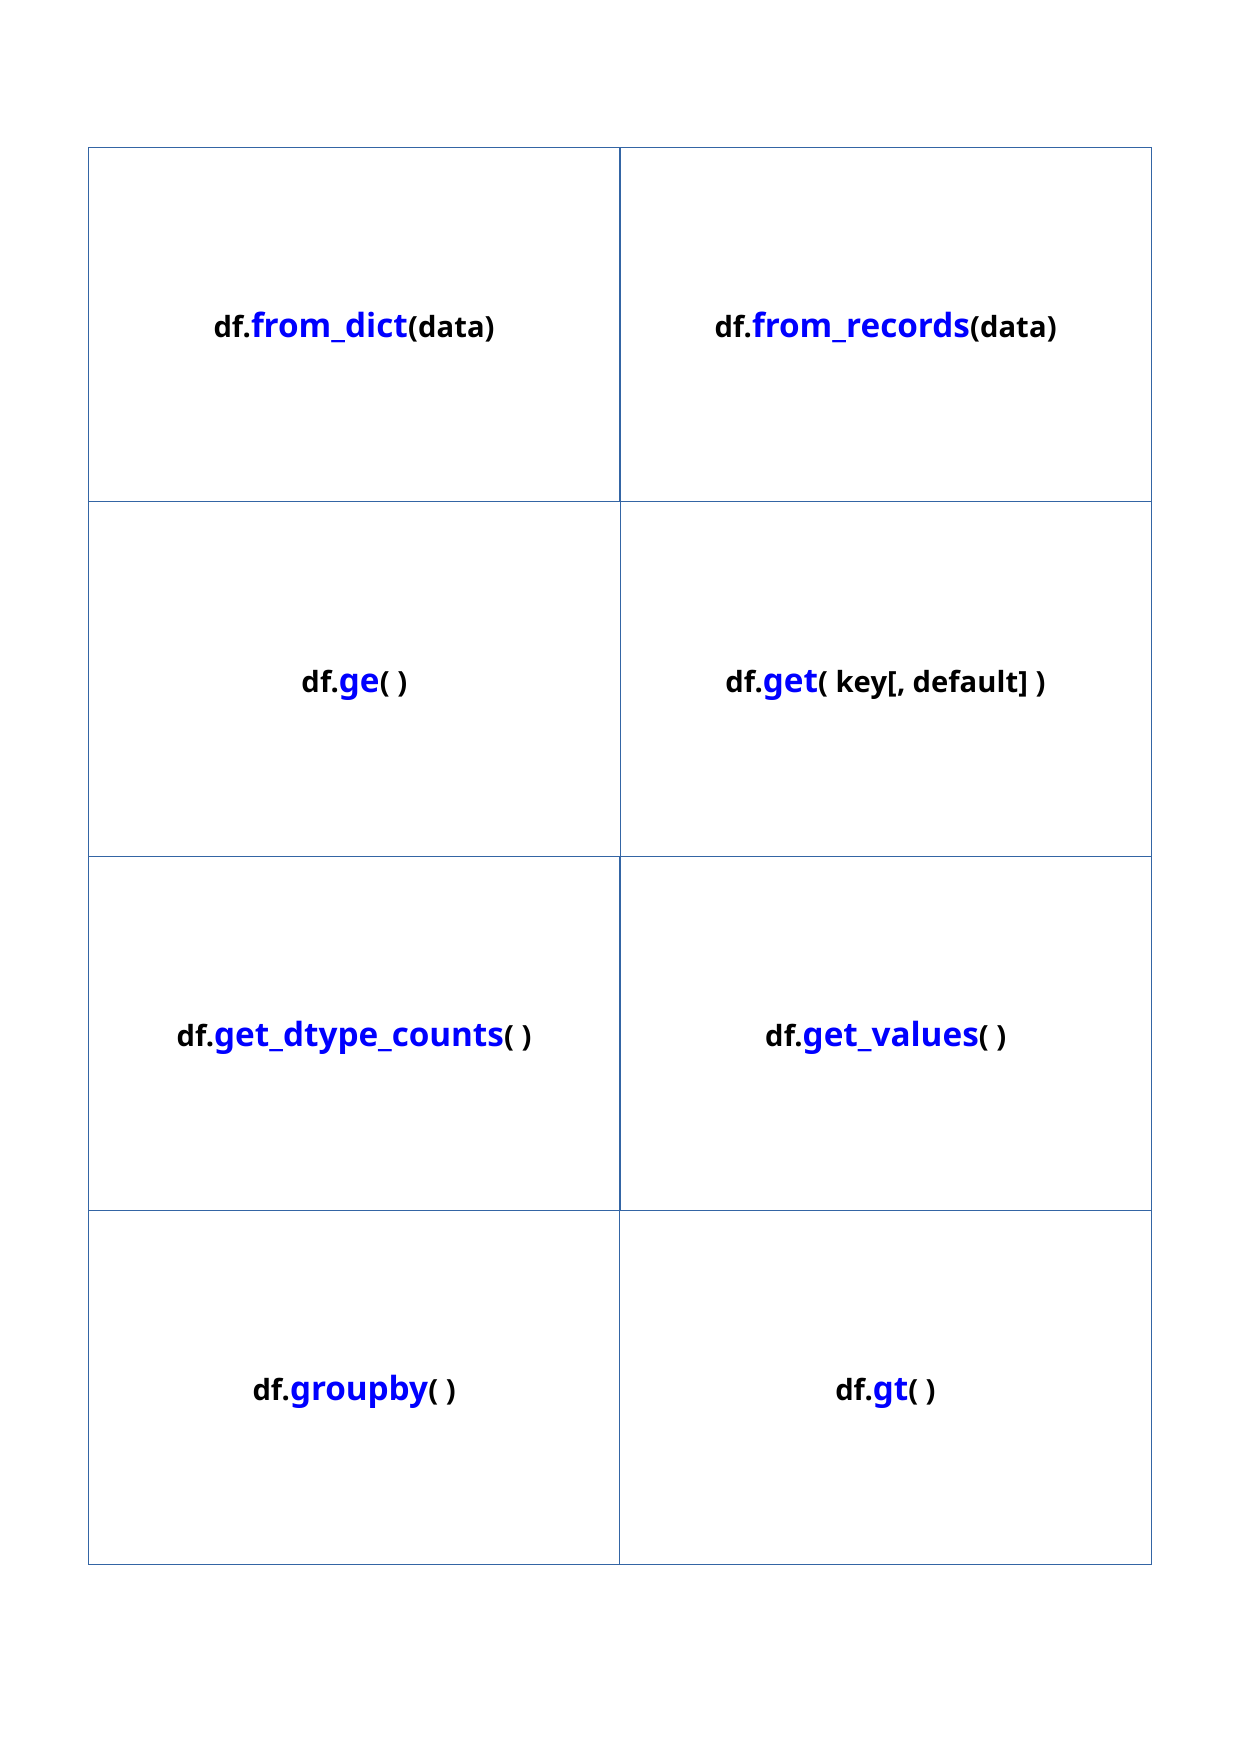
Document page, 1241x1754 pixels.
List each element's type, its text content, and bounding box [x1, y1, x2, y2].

text_box df.from_dict(data) [88, 147, 620, 501]
text_box df.groupby( ) [88, 1210, 619, 1565]
text_box df.get_values( ) [620, 856, 1152, 1210]
text_box df.get( key[, default] ) [620, 501, 1152, 856]
text_box df.gt( ) [619, 1210, 1152, 1565]
text_box df.get_dtype_counts( ) [88, 856, 620, 1210]
text_box df.ge( ) [88, 501, 620, 856]
text_box df.from_records(data) [620, 147, 1152, 501]
